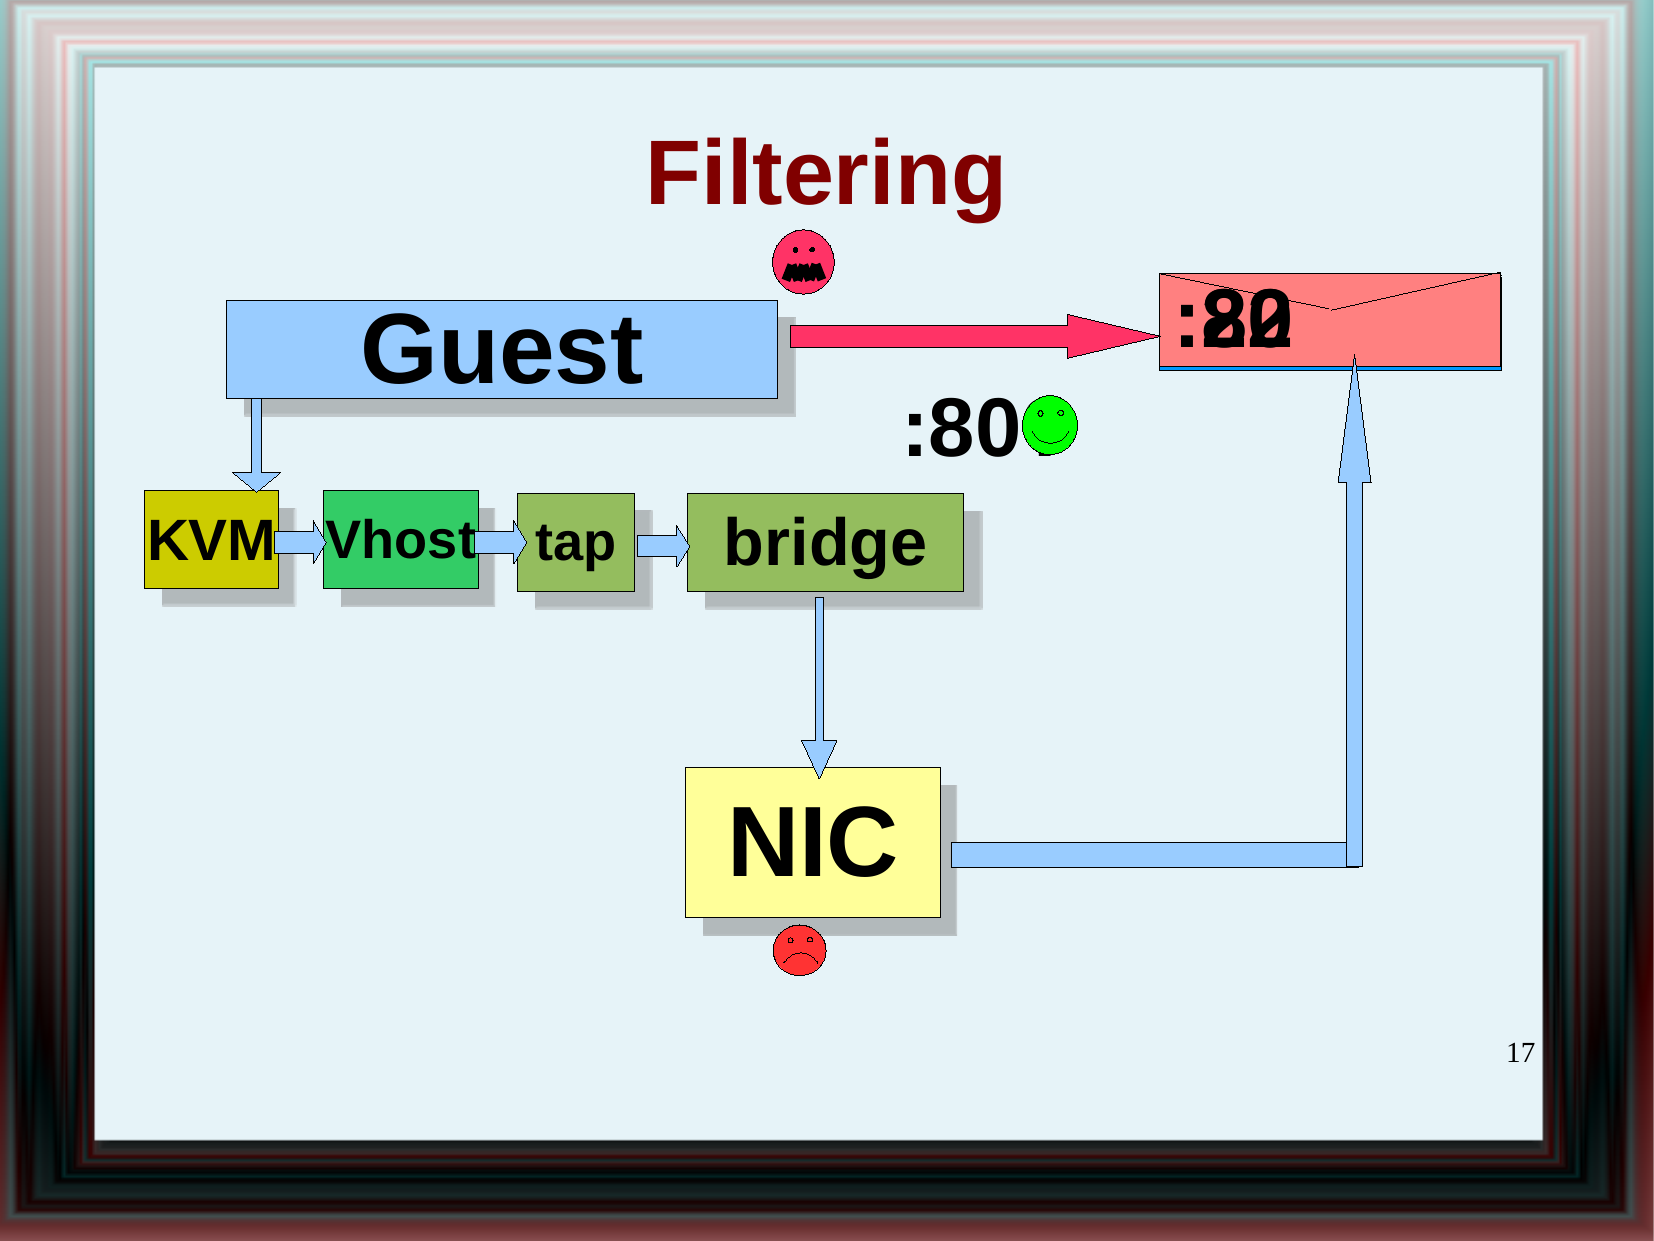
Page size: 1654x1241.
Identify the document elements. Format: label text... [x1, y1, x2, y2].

text_box [772, 229, 835, 295]
text_box [951, 291, 1502, 868]
picture [0, 0, 1654, 1241]
text_box Vhost [323, 490, 479, 589]
text_box [232, 398, 281, 493]
text_box [773, 924, 827, 976]
text_box [474, 520, 527, 564]
text_box bridge [687, 493, 964, 592]
text_box [1022, 395, 1078, 455]
text_box [790, 314, 1159, 359]
text_box [637, 525, 690, 567]
text_box [801, 597, 837, 779]
text_box Guest [226, 300, 778, 399]
text_box :80? [886, 374, 1099, 483]
text_box [274, 520, 327, 564]
text_box KVM [144, 490, 279, 589]
text_box :22 [1159, 264, 1327, 373]
text_box NIC [685, 767, 941, 918]
text_box tap [517, 493, 635, 592]
title Filtering [118, 54, 1536, 291]
